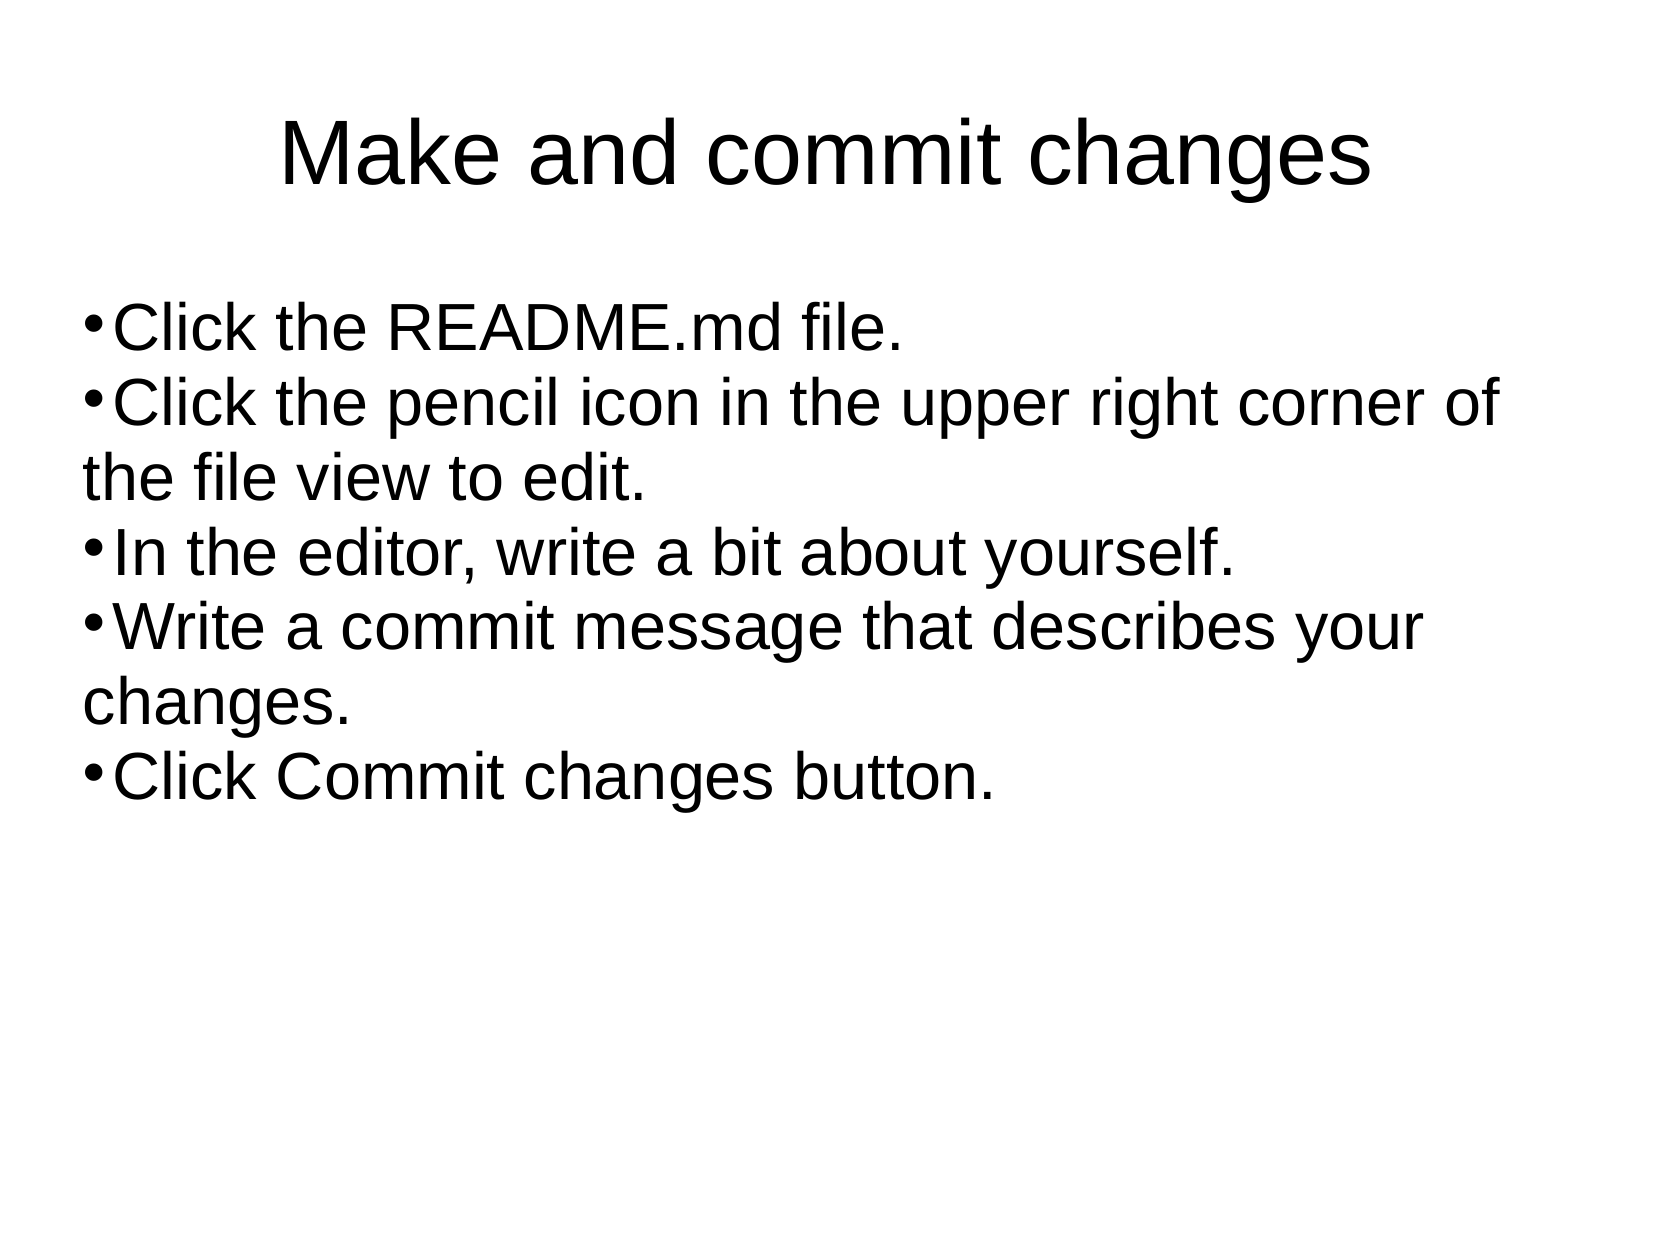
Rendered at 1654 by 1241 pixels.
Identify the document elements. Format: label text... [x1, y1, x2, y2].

text_box Make and commit changes [82, 49, 1571, 257]
text_box Click the README.md file. Click the pencil icon in the upper right corner of the file view to edit. In the editor, write a bit about yourself. Write a commit message that describes your changes. Click Commit changes button. [82, 290, 1571, 1010]
